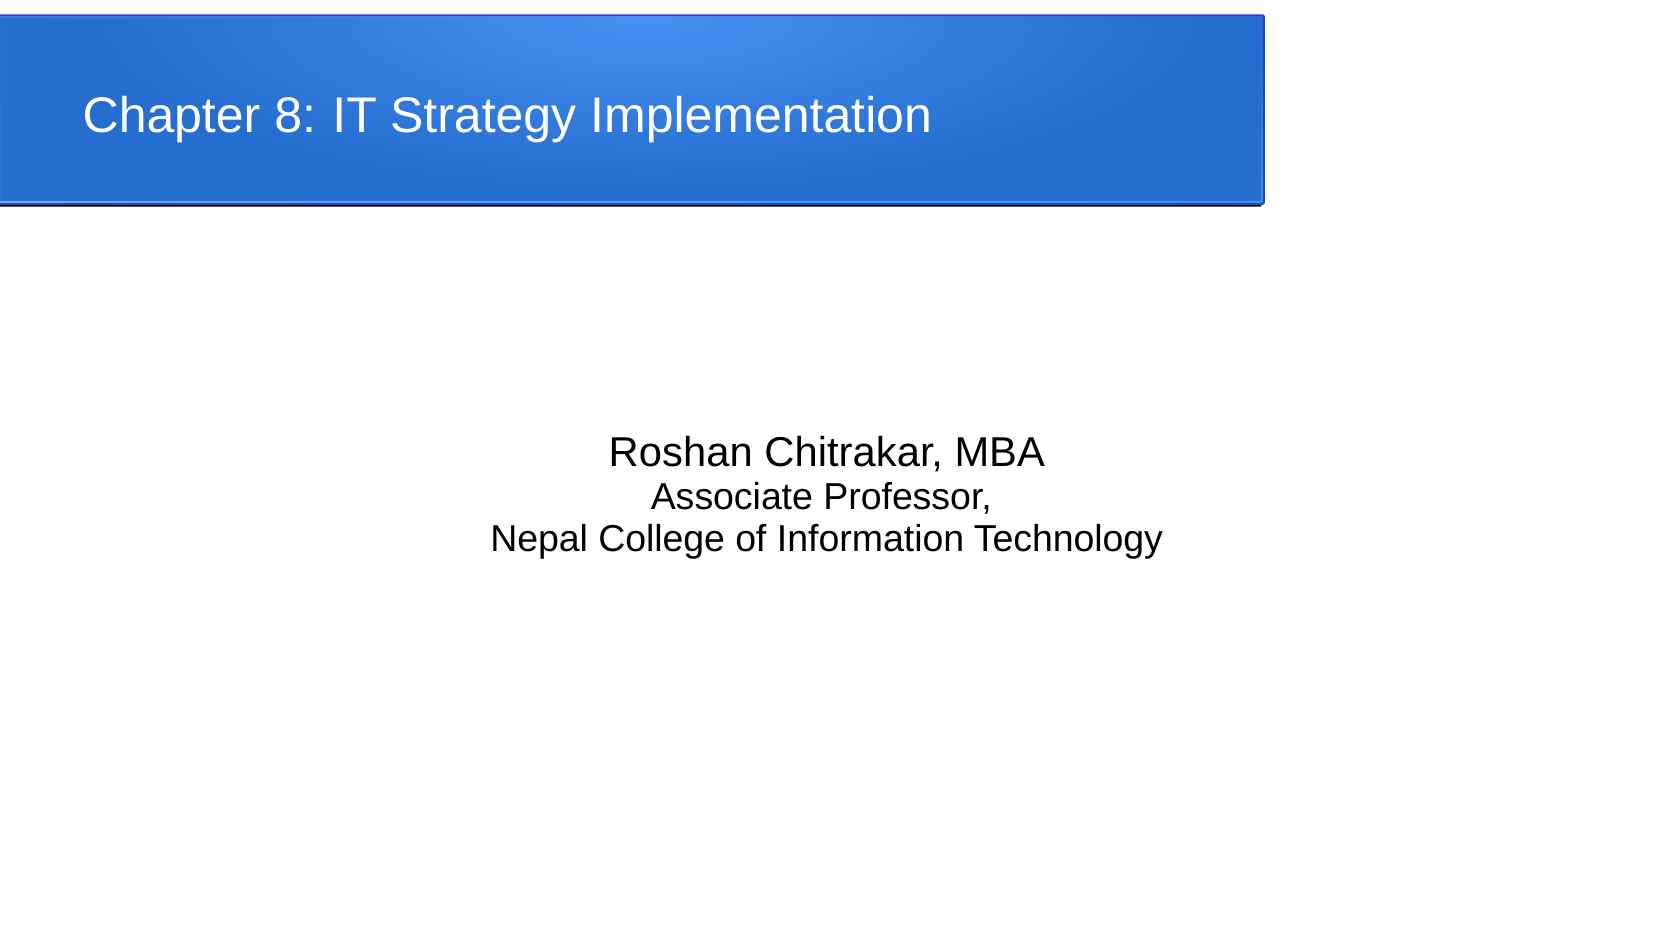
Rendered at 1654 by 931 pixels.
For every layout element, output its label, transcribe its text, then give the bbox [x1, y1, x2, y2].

title Chapter 8: IT Strategy Implementation [82, 35, 1235, 189]
subtitle Roshan Chitrakar, MBA Associate Professor, Nepal College of Information Technology [82, 224, 1571, 764]
